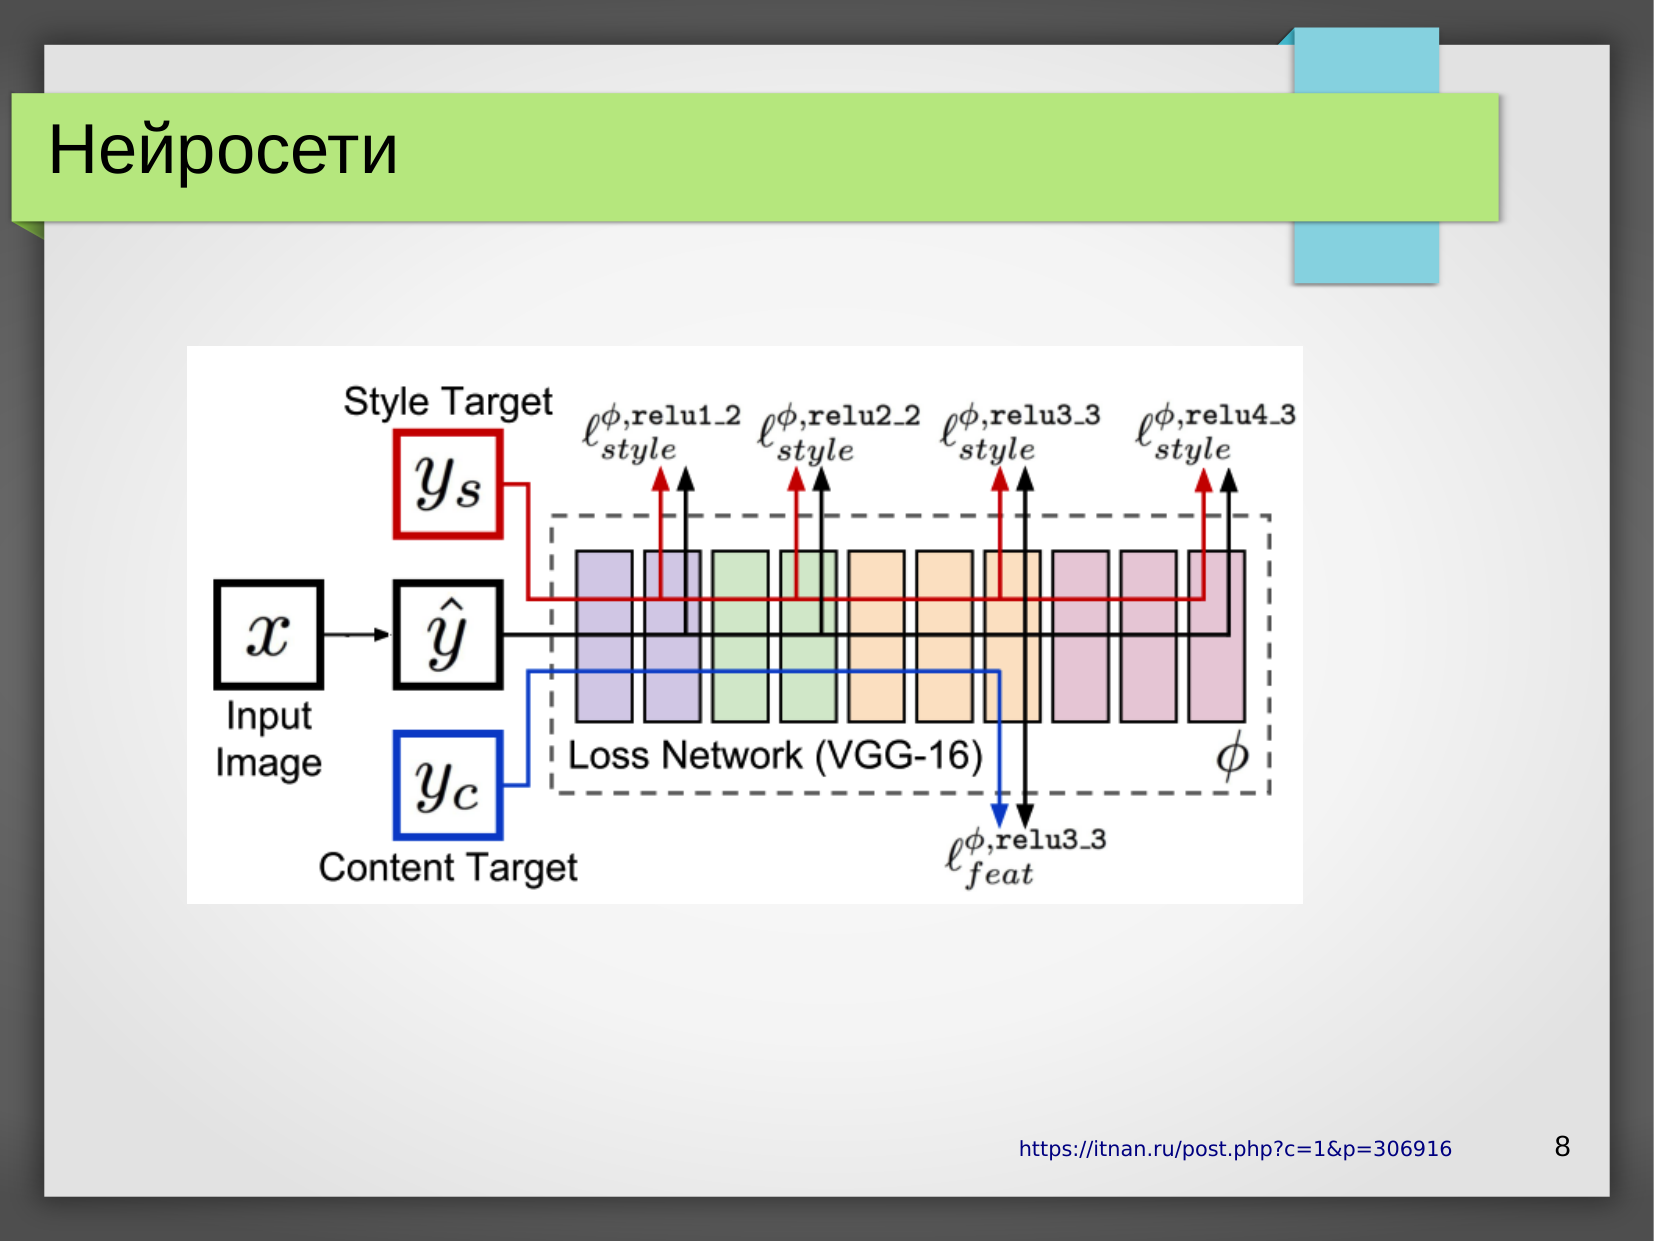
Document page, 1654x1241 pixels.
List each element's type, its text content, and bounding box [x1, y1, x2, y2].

title Нейросети [47, 96, 1536, 201]
text_box https://itnan.ru/post.php?c=1&p=306916 [1003, 1129, 1501, 1193]
picture [0, 0, 1654, 1241]
